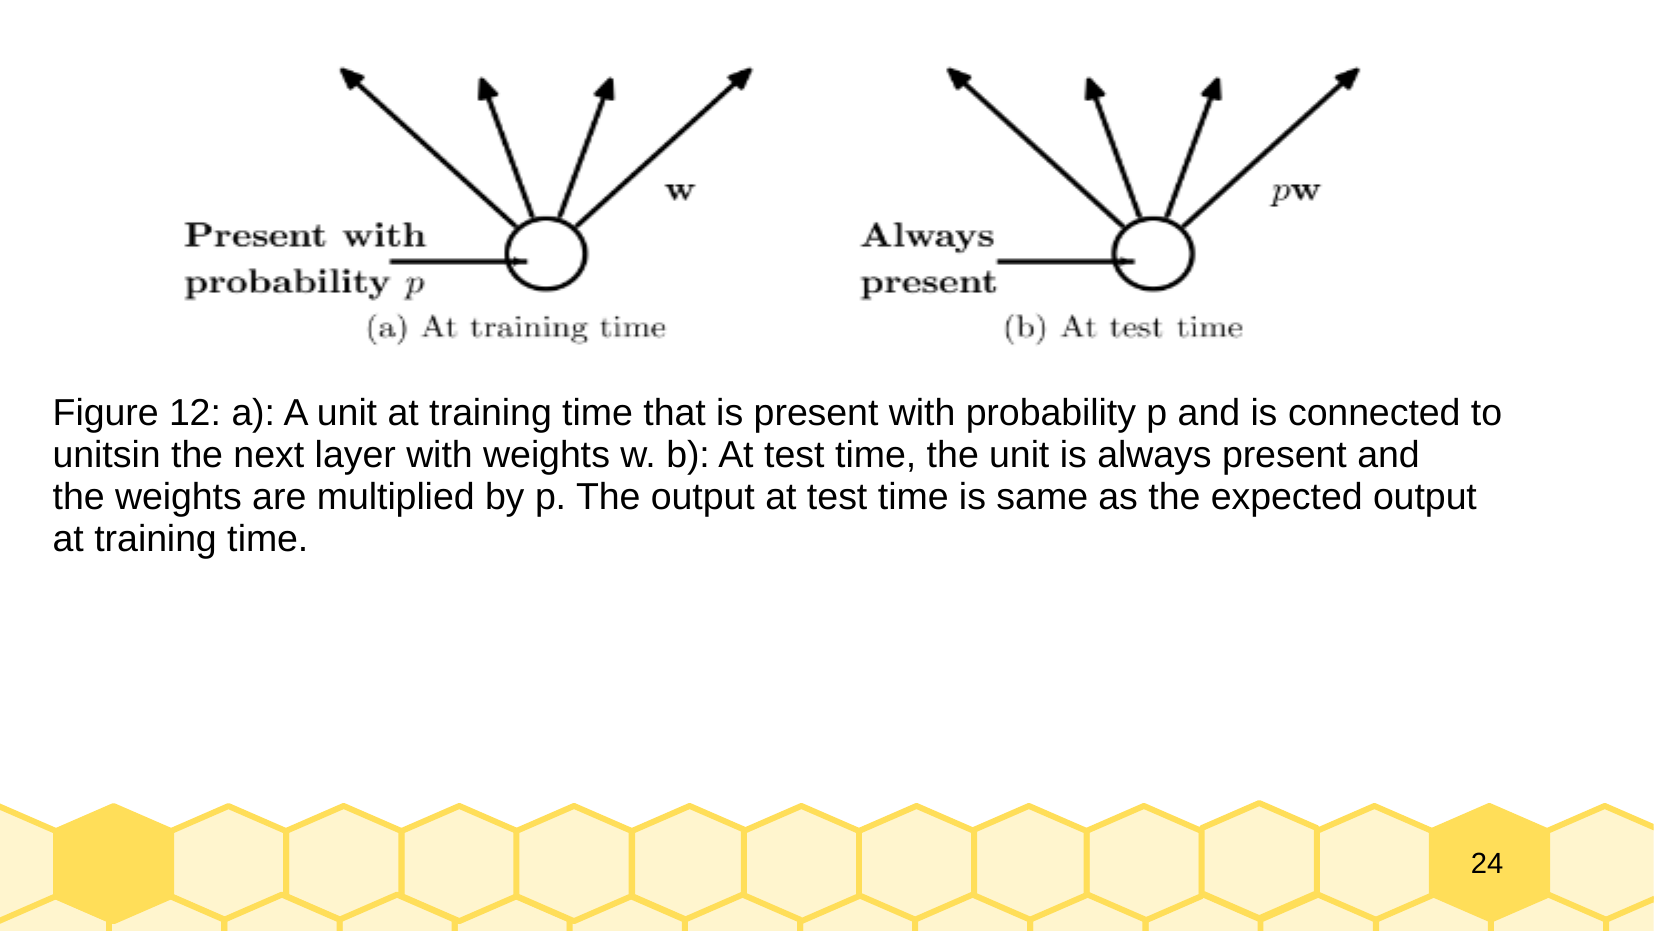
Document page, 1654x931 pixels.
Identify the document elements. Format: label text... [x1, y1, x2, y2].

picture [112, 37, 1416, 375]
text_box Figure 12: a): A unit at training time that is present with probability p and is connected to unitsin the next layer with weights w. b): At test time, the unit is always present and the weights are multiplied by p. The output at test time is same as the expected output at training time. [37, 384, 1613, 525]
